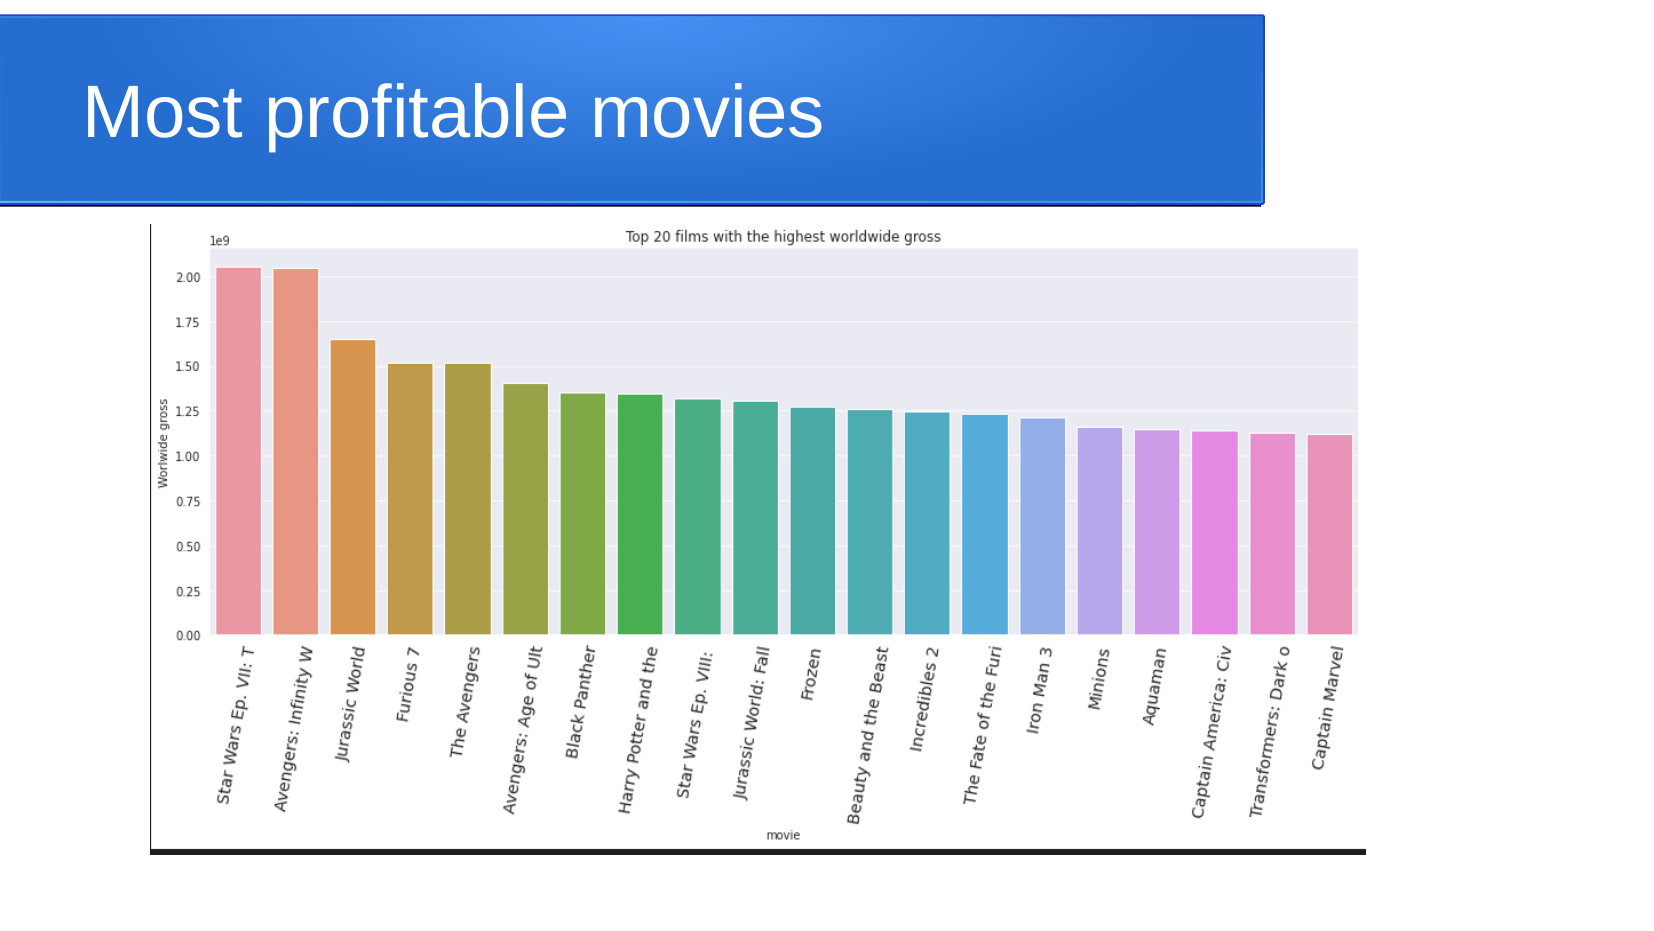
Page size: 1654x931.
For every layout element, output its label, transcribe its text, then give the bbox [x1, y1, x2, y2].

title Most profitable movies [82, 35, 1235, 189]
picture [150, 224, 1366, 856]
